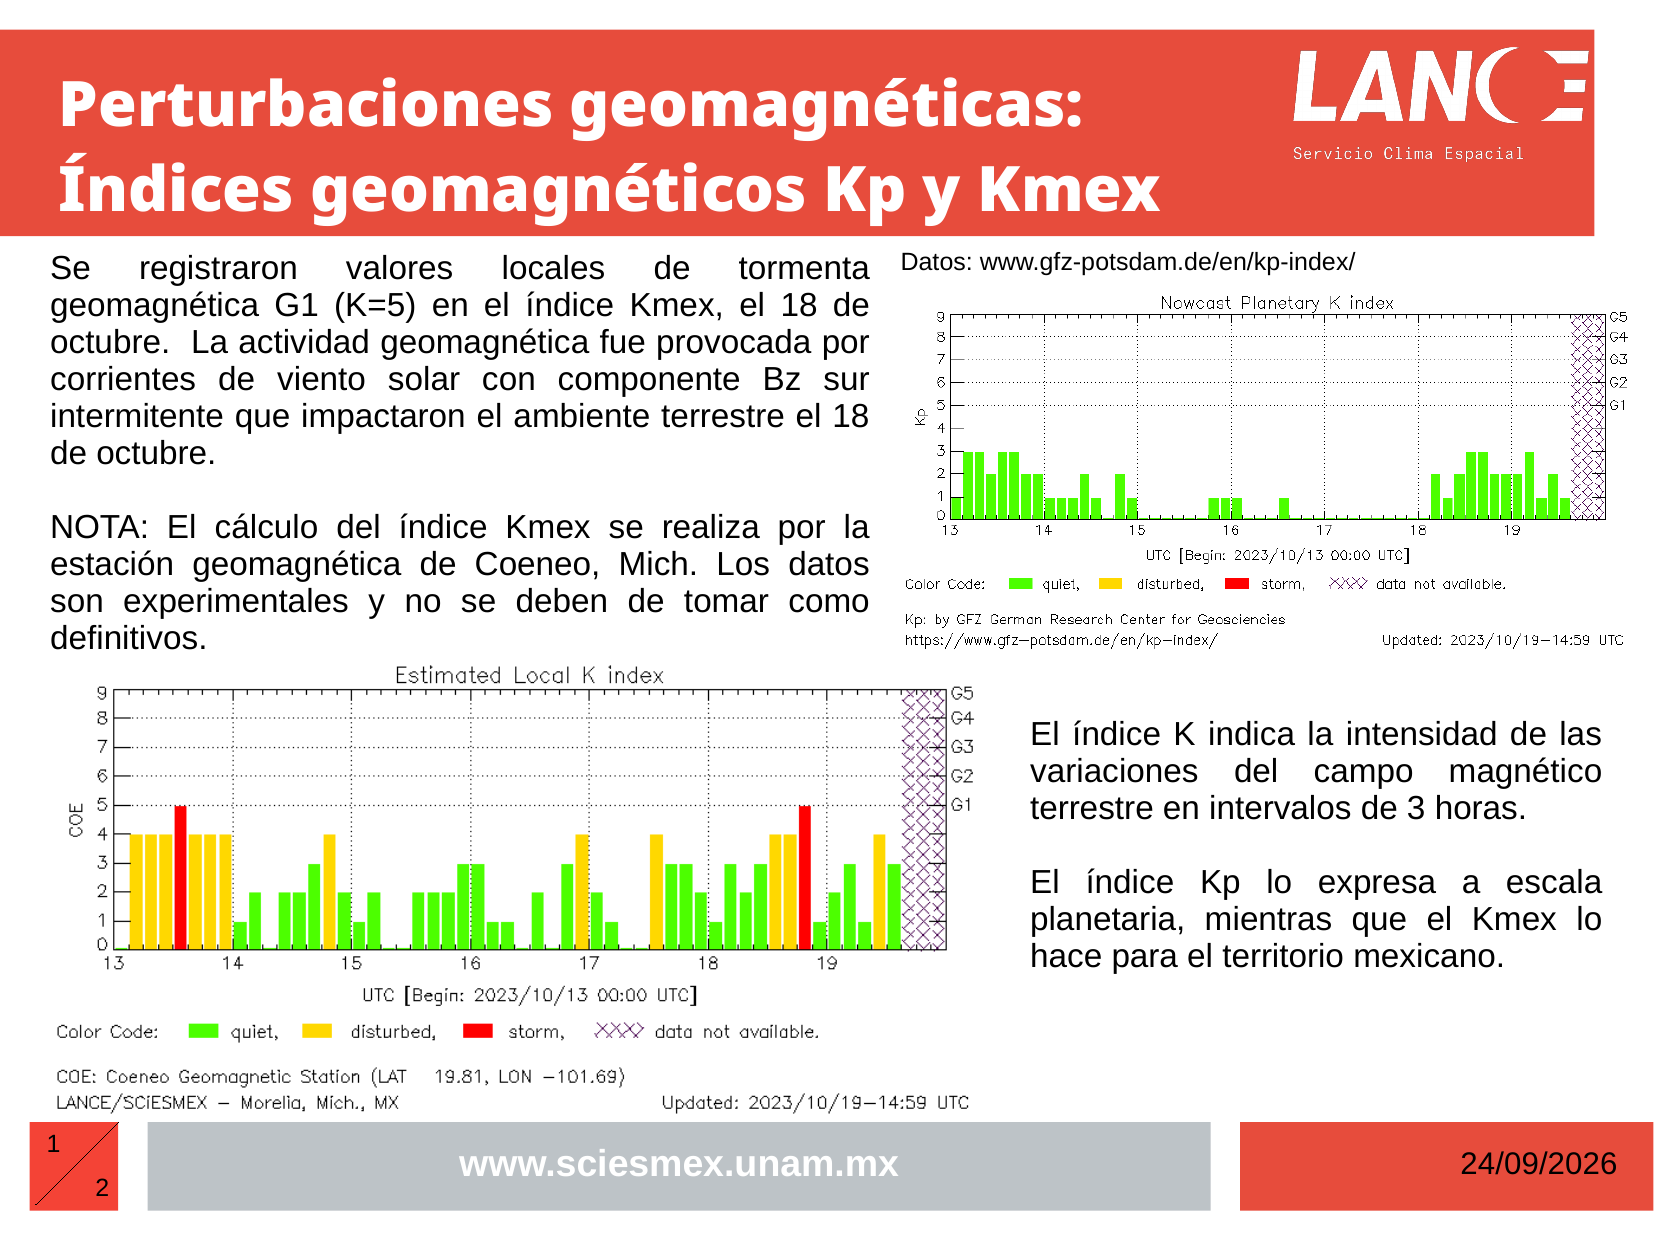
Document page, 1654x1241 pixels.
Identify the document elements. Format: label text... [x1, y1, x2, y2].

text_box 2 [35, 1151, 125, 1209]
text_box Se registraron valores locales de tormenta geomagnética G1 (K=5) en el índice Kmex, el 18 de octubre. La actividad geomagnética fue provocada por corrientes de viento solar con componente Bz sur intermitente que impactaron el ambiente terrestre el 18 de octubre. NOTA: El cálculo del índice Kmex se realiza por la estación geomagnética de Coeneo, Mich. Los datos son experimentales y no se deben de tomar como definitivos. [35, 242, 886, 739]
text_box El índice K indica la intensidad de las variaciones del campo magnético terrestre en intervalos de 3 horas. El índice Kp lo expresa a escala planetaria, mientras que el Kmex lo hace para el territorio mexicano. [1015, 707, 1619, 1052]
text_box 19/10/2023 [1424, 1122, 1654, 1205]
picture [47, 277, 1642, 1116]
text_box Datos: www.gfz-potsdam.de/en/kp-index/ [885, 240, 1654, 284]
text_box www.sciesmex.unam.mx [153, 1122, 1205, 1205]
text_box <número> [31, 1122, 176, 1170]
title Perturbaciones geomagnéticas: Índices geomagnéticos Kp y Kmex [59, 59, 1312, 207]
picture [1293, 47, 1589, 162]
